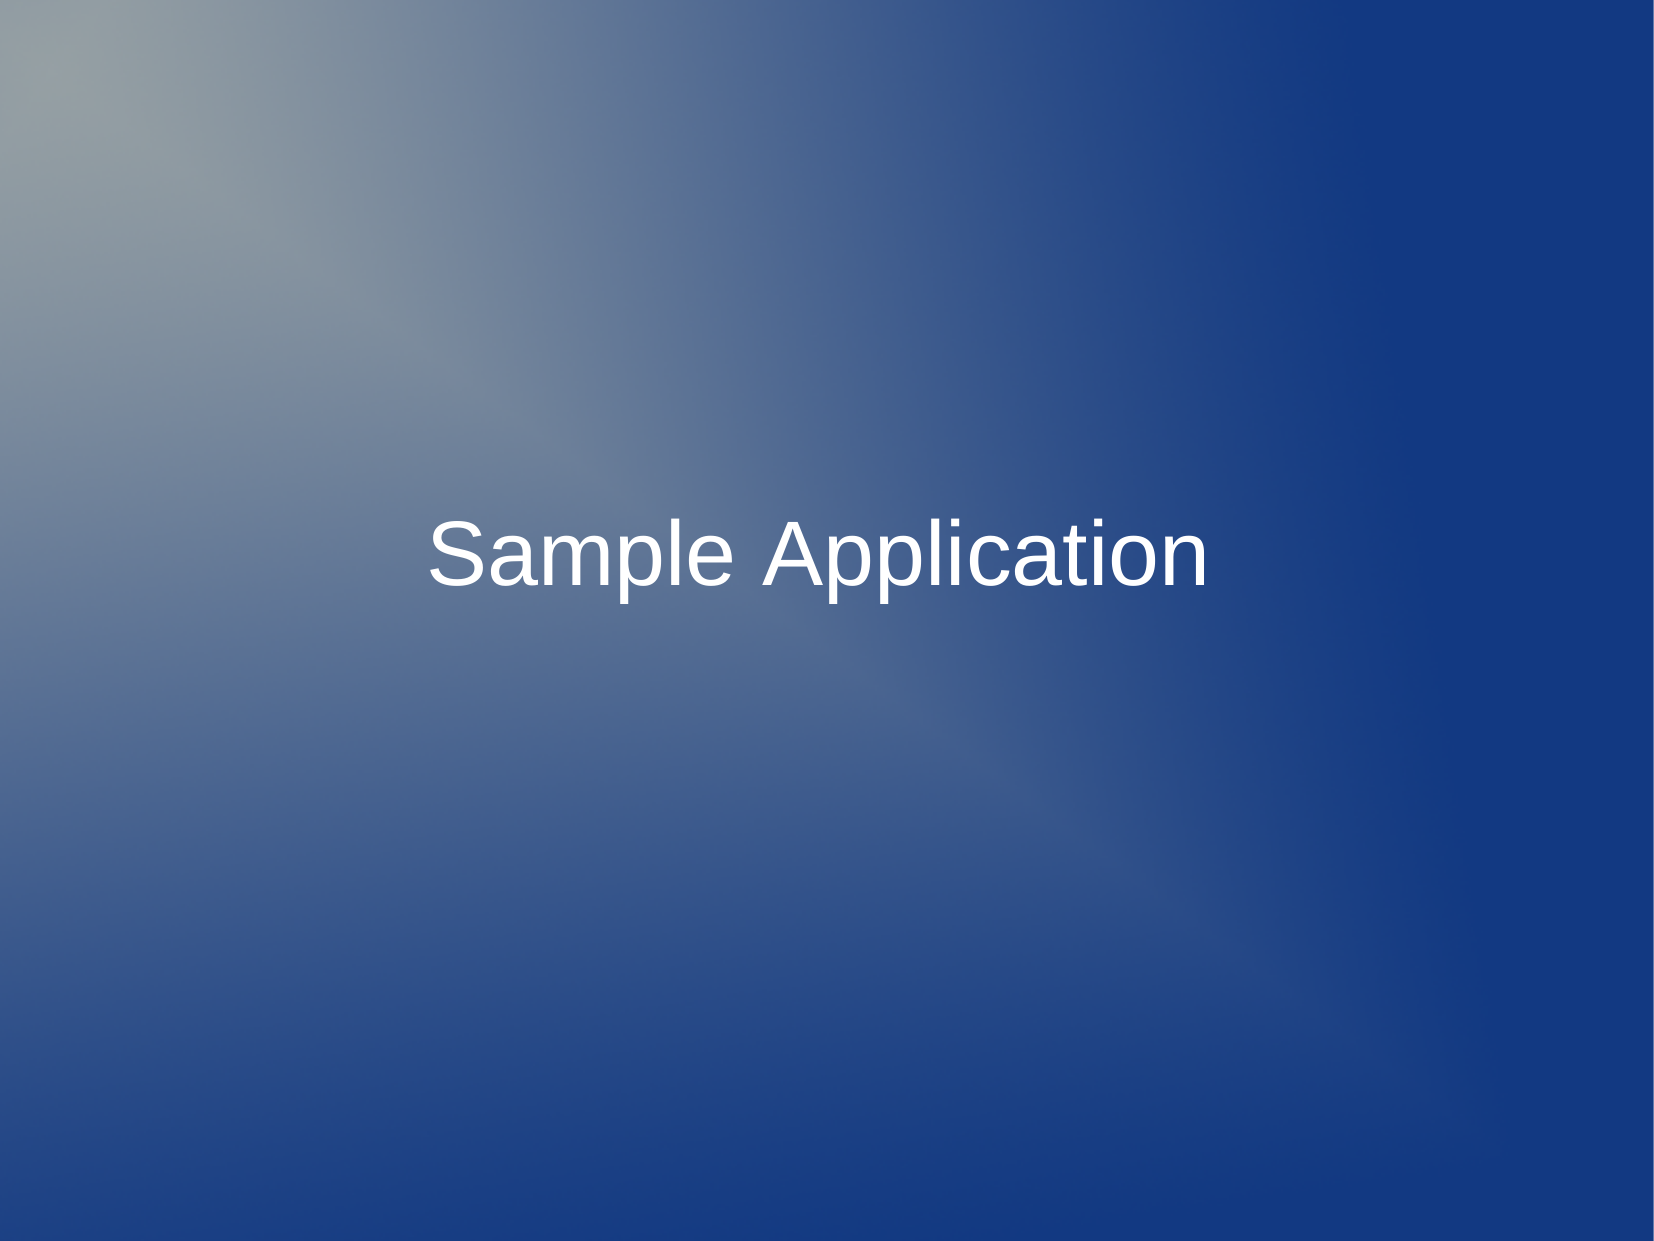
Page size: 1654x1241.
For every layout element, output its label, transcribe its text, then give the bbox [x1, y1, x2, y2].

title Sample Application [75, 450, 1564, 658]
picture [0, 0, 1654, 1241]
